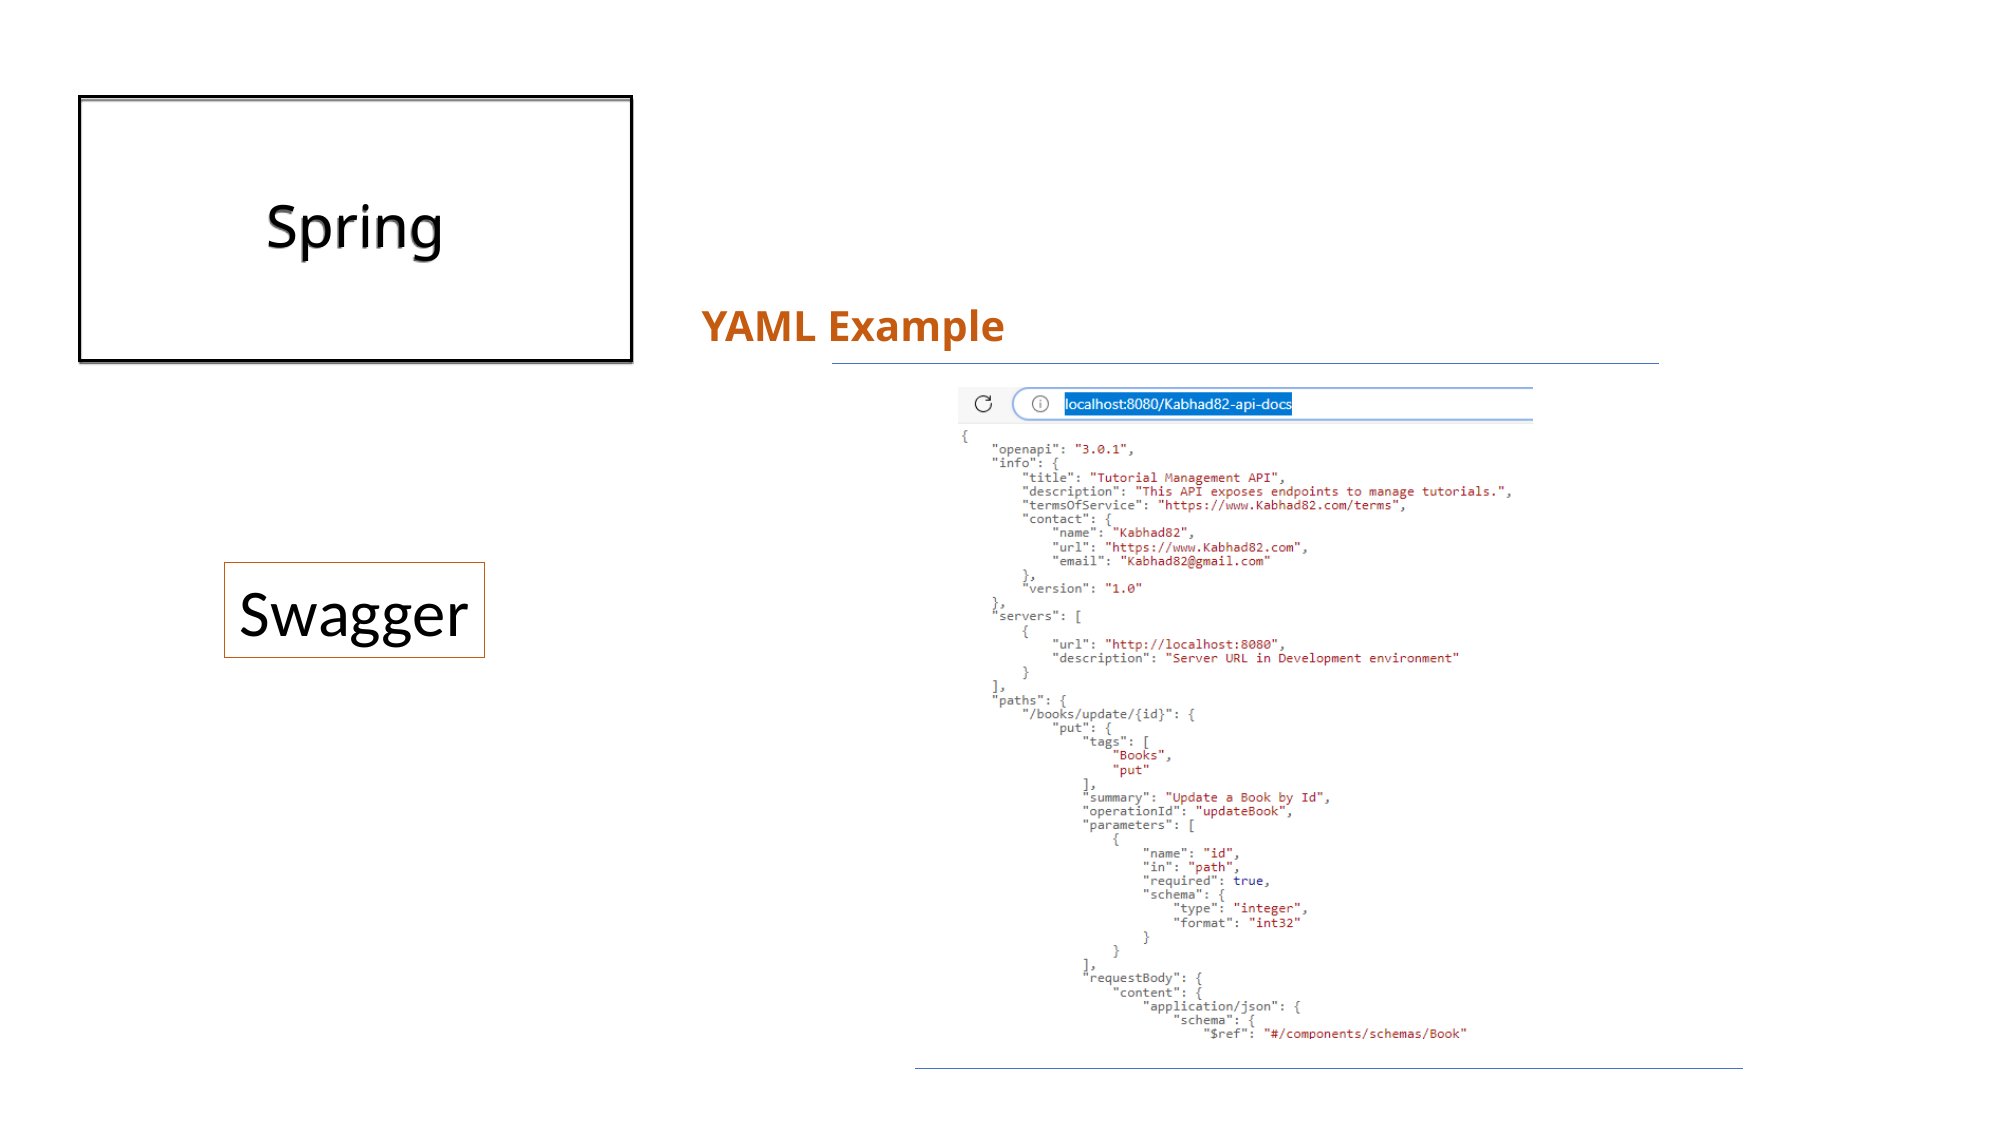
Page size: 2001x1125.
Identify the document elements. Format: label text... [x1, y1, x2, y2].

text_box Swagger [225, 562, 485, 658]
title Spring [79, 96, 632, 361]
text_box YAML Example [686, 292, 1038, 358]
picture [958, 387, 1533, 1039]
